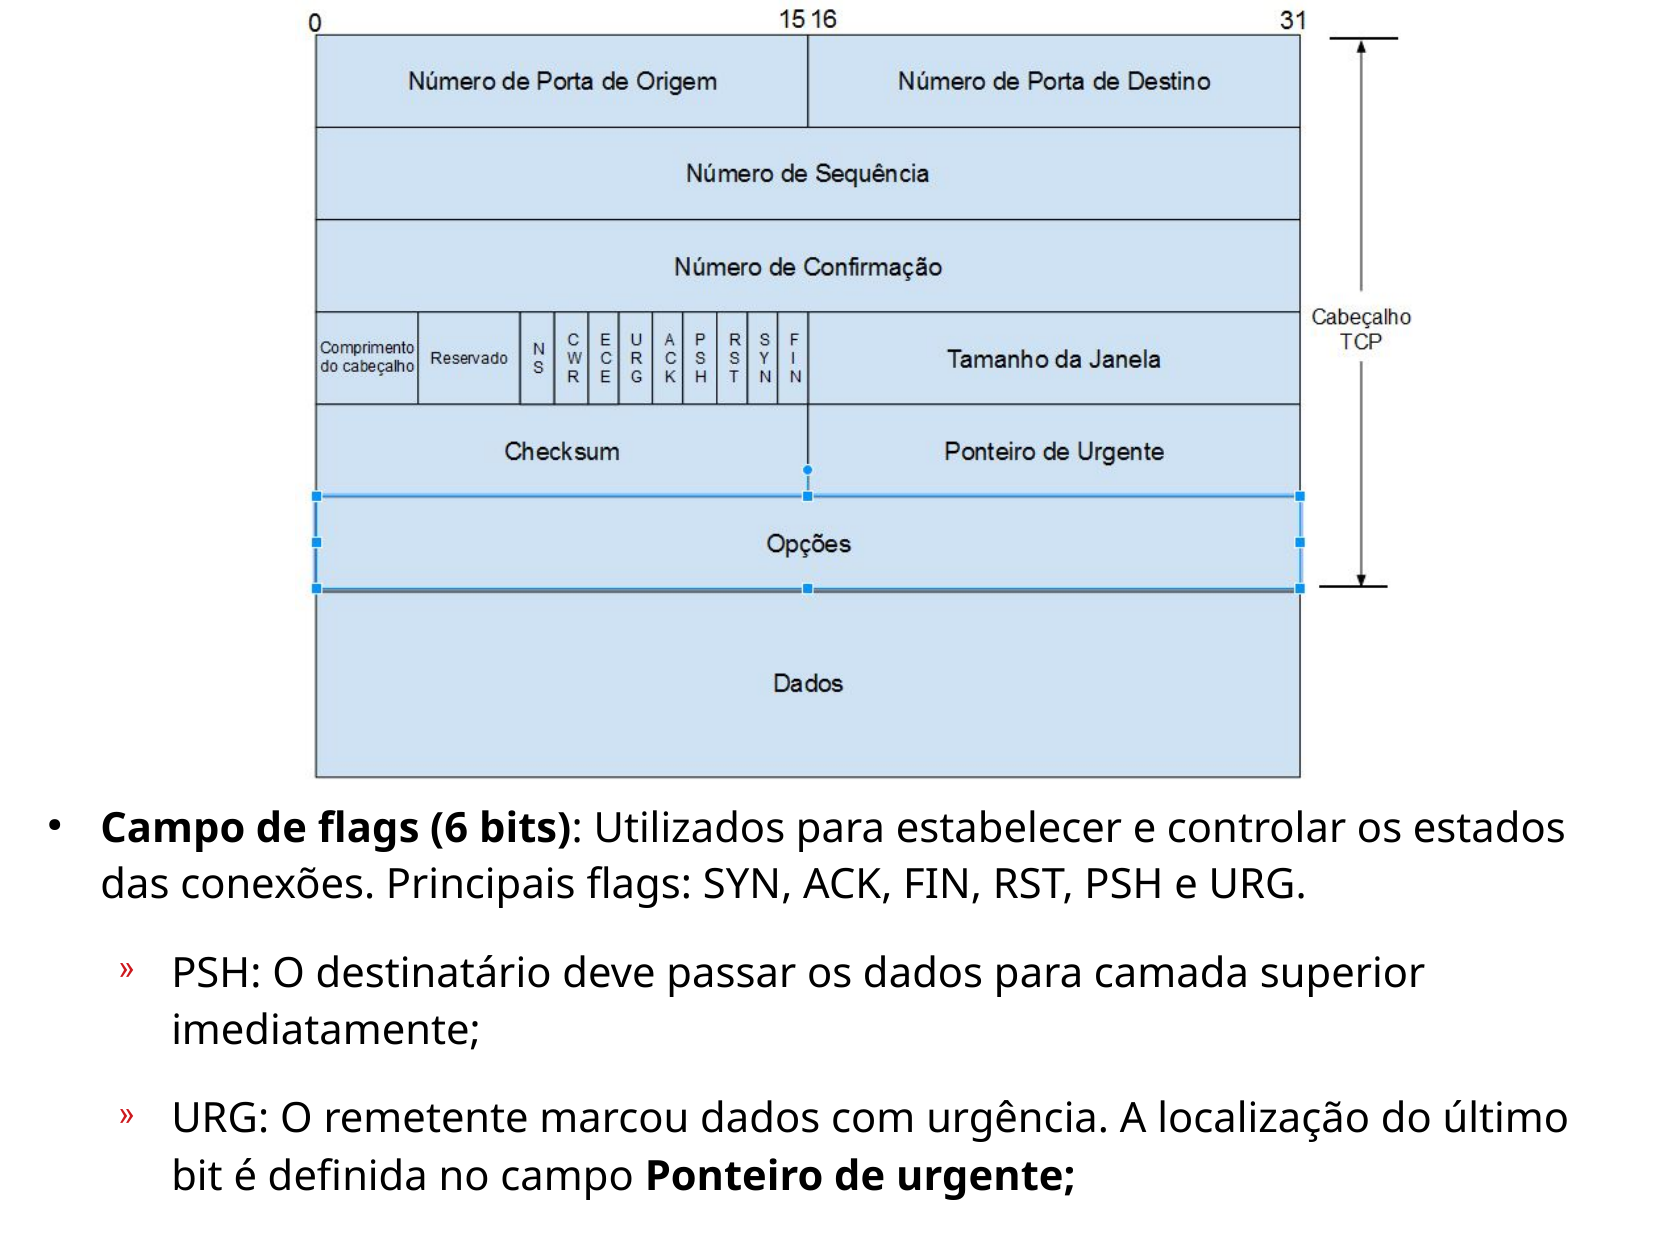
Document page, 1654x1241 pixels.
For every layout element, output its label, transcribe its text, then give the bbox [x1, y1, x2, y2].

picture [295, 0, 1422, 787]
list Campo de flags (6 bits): Utilizados para estabelecer e controlar os estados das conexões. Principais flags: SYN, ACK, FIN, RST, PSH e URG. PSH: O destinatário deve passar os dados para camada superior imediatamente; URG: O remetente marcou dados com urgência. A localização do último bit é definida no campo Ponteiro de urgente; [29, 797, 1572, 1211]
